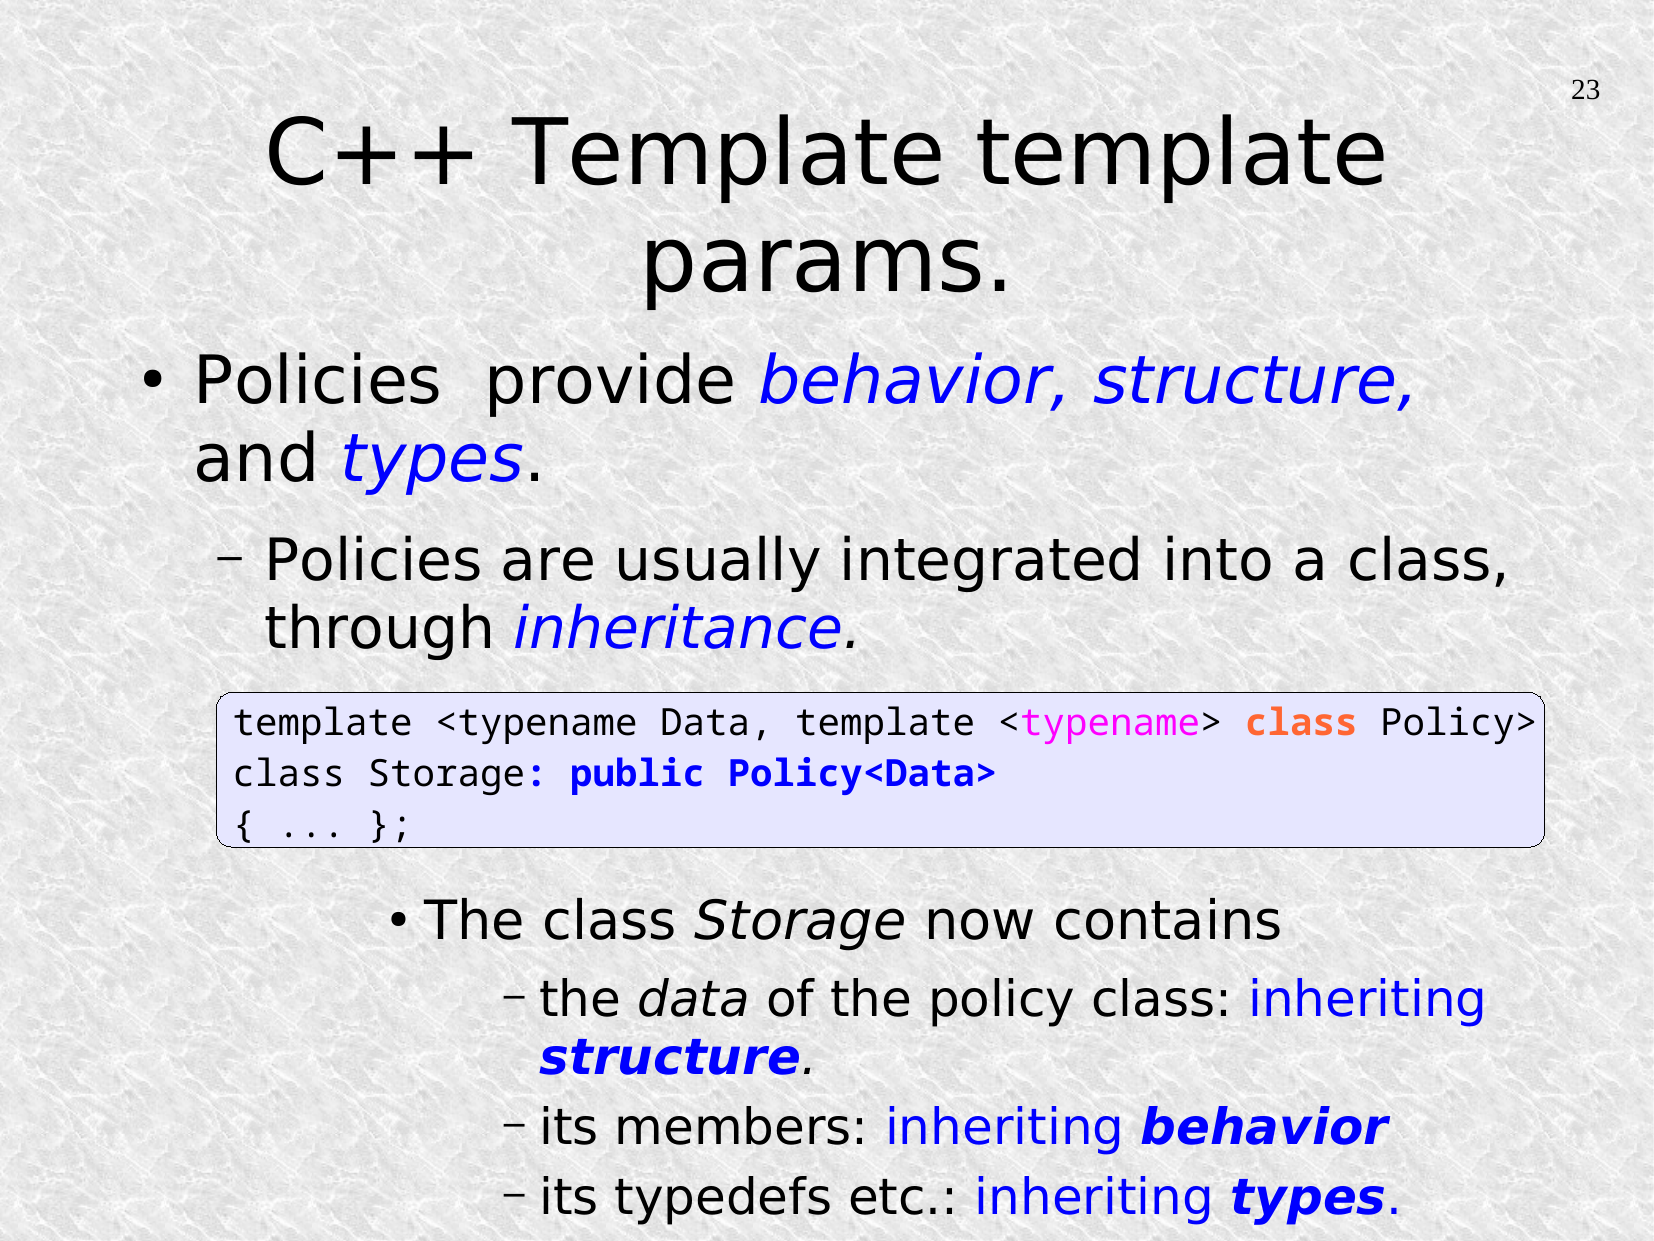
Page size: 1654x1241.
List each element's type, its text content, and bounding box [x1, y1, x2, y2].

list Policies provide behavior, structure, and types. Policies are usually integrated into a class, through inheritance. The class Storage now contains the data of the policy class: inheriting structure. its members: inheriting behavior its typedefs etc.: inheriting types. [123, 341, 1536, 1227]
title C++ Template template params. [121, 99, 1534, 314]
picture [0, 0, 1654, 1241]
text_box [1536, 694, 1545, 846]
text_box template <typename Data, template <typename> class Policy> class Storage: public Policy<Data> { ... }; [232, 695, 1538, 829]
